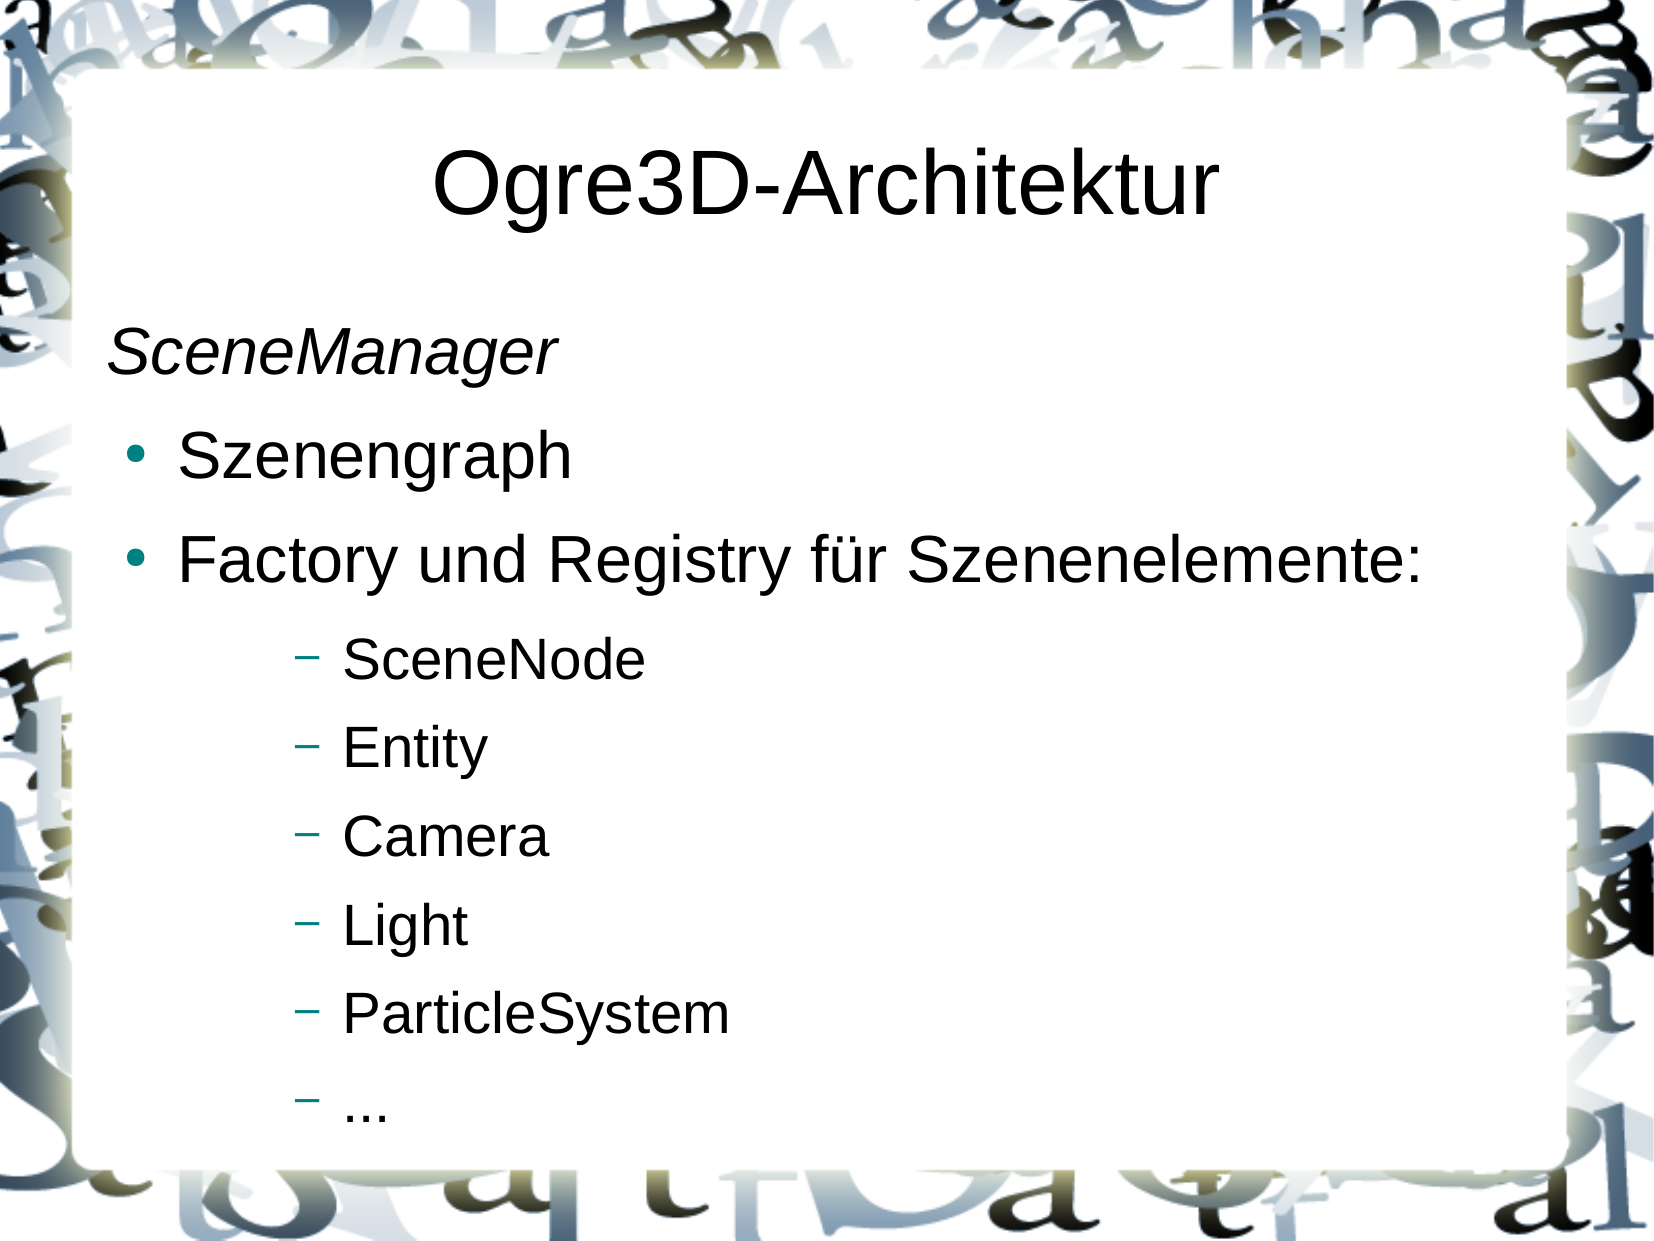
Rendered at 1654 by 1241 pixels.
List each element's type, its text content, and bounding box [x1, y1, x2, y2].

title Ogre3D-Architektur [82, 78, 1571, 287]
list SceneManager Szenengraph Factory und Registry für Szenenelemente: SceneNode Entity Camera Light ParticleSystem ... [106, 313, 1530, 1135]
picture [0, 0, 1654, 1241]
